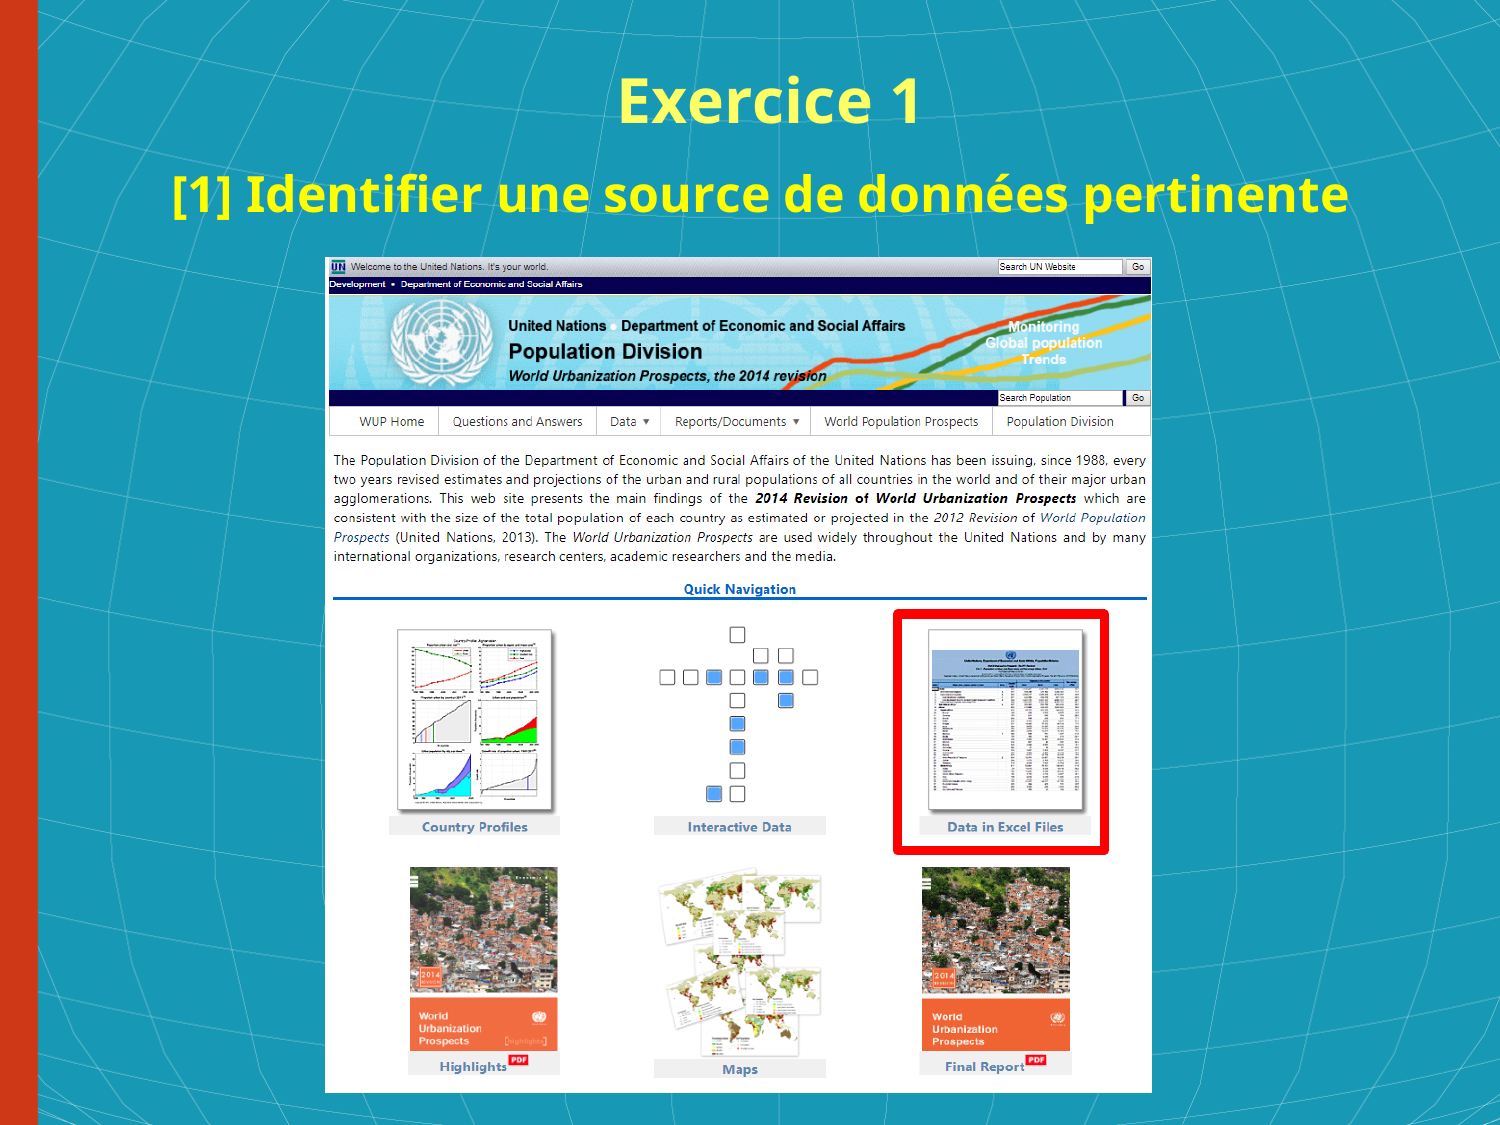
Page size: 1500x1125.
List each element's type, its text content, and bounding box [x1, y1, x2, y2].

picture [0, 0, 1500, 1125]
list [1] Identifier une source de données pertinente [59, 159, 1477, 276]
title Exercice 1 [65, 20, 1477, 159]
